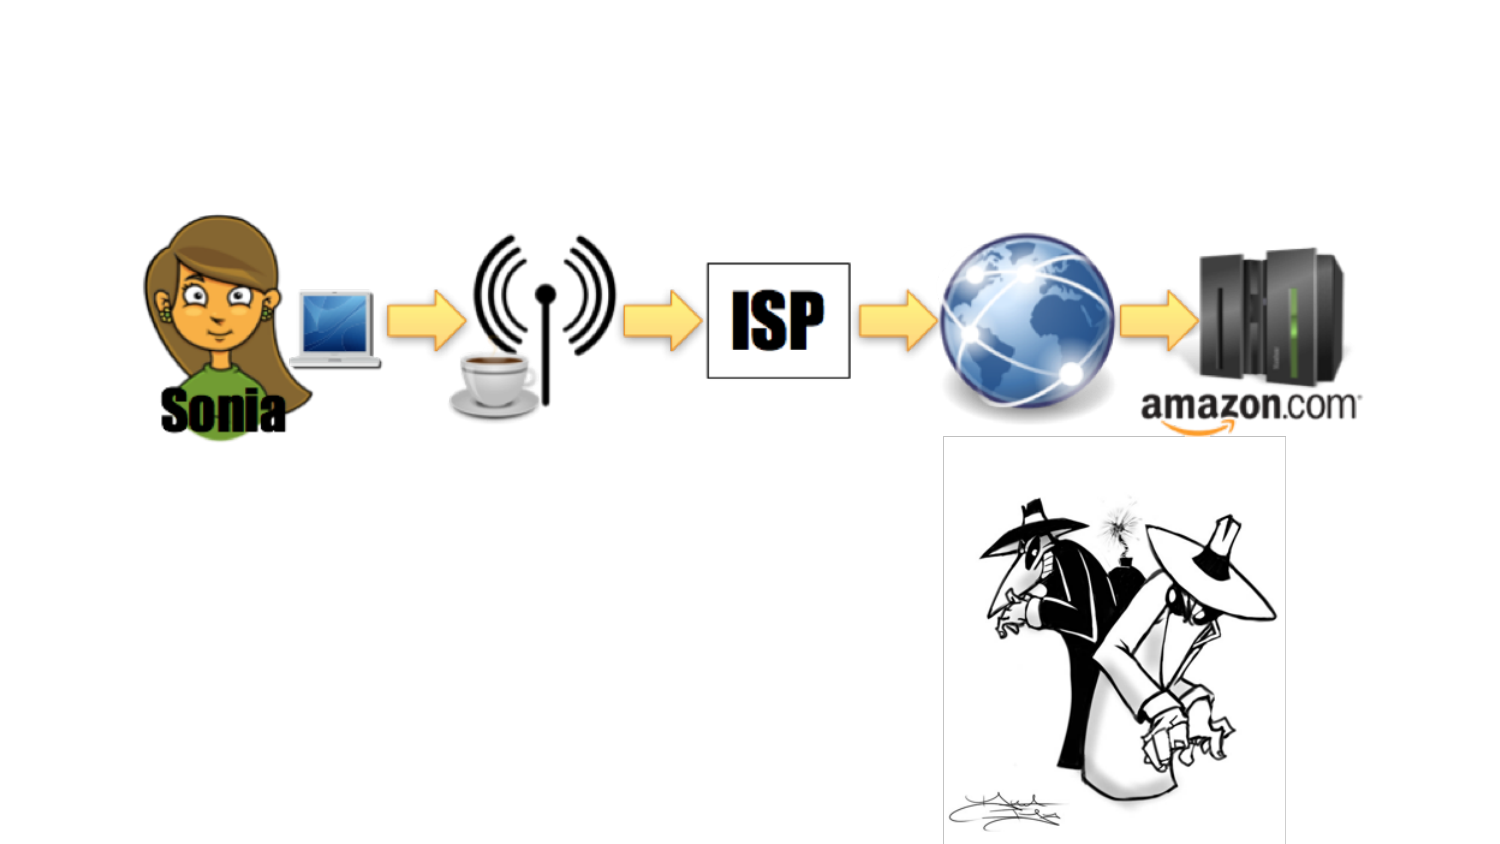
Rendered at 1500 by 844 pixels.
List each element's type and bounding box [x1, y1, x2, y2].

picture [136, 0, 1364, 844]
